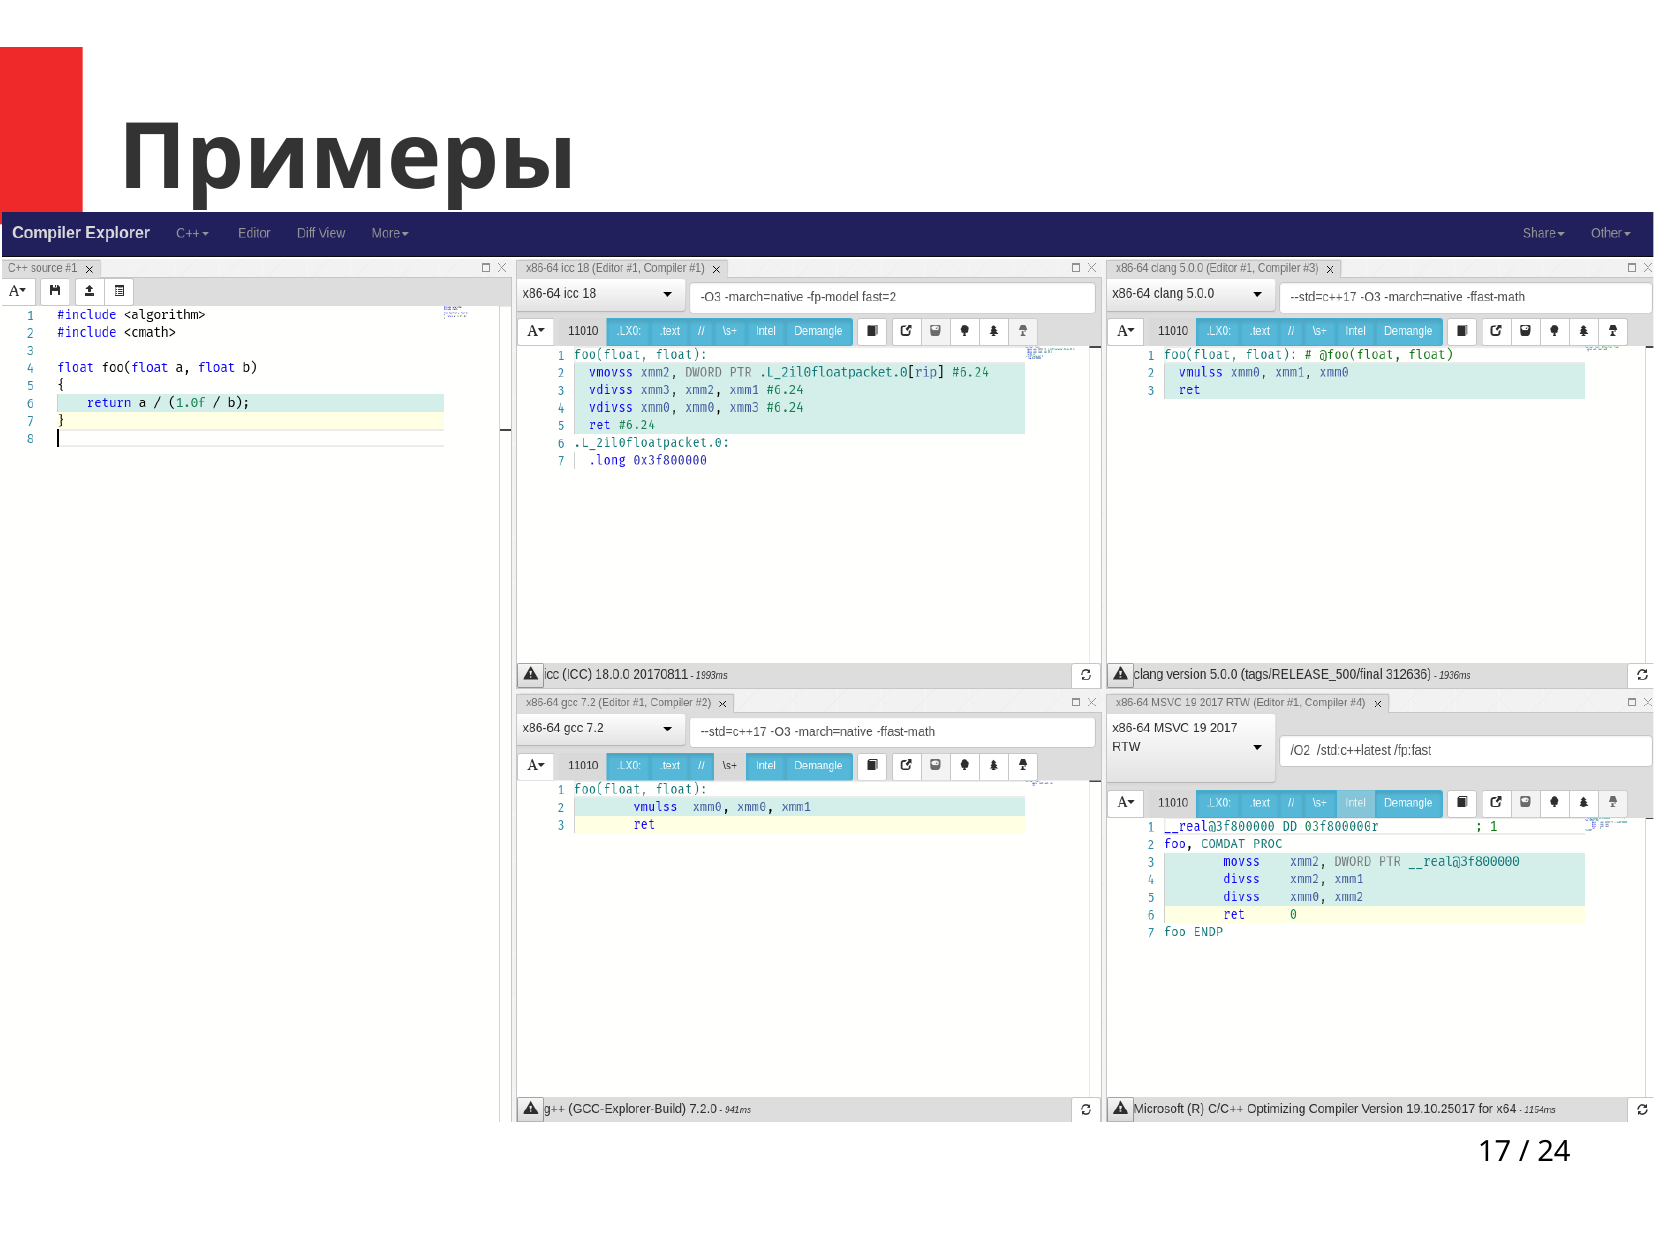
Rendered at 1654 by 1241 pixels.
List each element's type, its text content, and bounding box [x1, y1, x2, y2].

picture [2, 212, 1654, 1123]
title Примеры [118, 49, 1571, 212]
